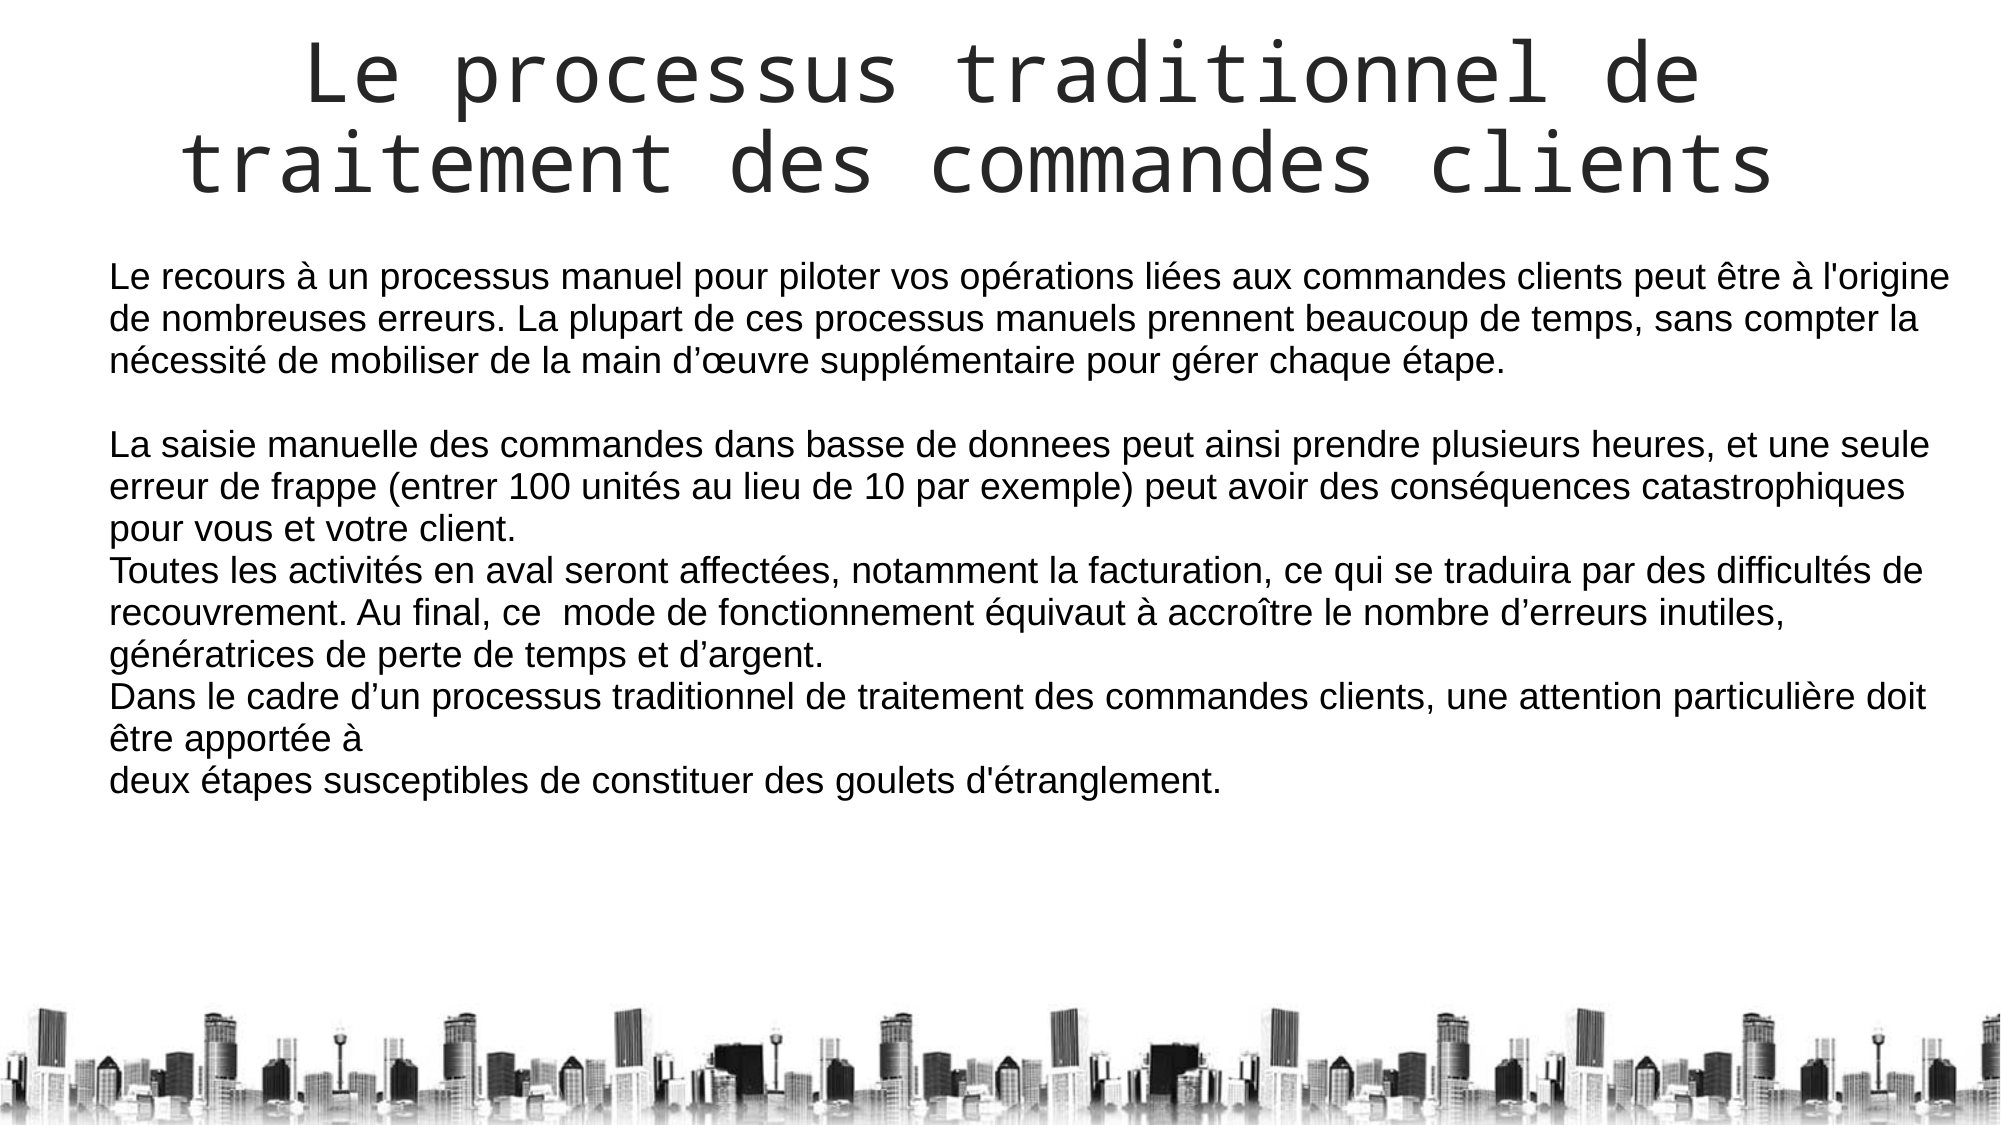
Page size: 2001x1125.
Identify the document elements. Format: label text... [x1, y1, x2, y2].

picture [0, 0, 2001, 1125]
list Le processus traditionnel de traitement des commandes clients [53, 61, 1952, 181]
text_box Le recours à un processus manuel pour piloter vos opérations liées aux commandes clients peut être à l'origine de nombreuses erreurs. La plupart de ces processus manuels prennent beaucoup de temps, sans compter la nécessité de mobiliser de la main d’œuvre supplémentaire pour gérer chaque étape. La saisie manuelle des commandes dans basse de donnees peut ainsi prendre plusieurs heures, et une seule erreur de frappe (entrer 100 unités au lieu de 10 par exemple) peut avoir des conséquences catastrophiques pour vous et votre client. Toutes les activités en aval seront affectées, notamment la facturation, ce qui se traduira par des difficultés de recouvrement. Au final, ce mode de fonctionnement équivaut à accroître le nombre d’erreurs inutiles, génératrices de perte de temps et d’argent. Dans le cadre d’un processus traditionnel de traitement des commandes clients, une attention particulière doit être apportée à deux étapes susceptibles de constituer des goulets d'étranglement. [94, 248, 1985, 952]
